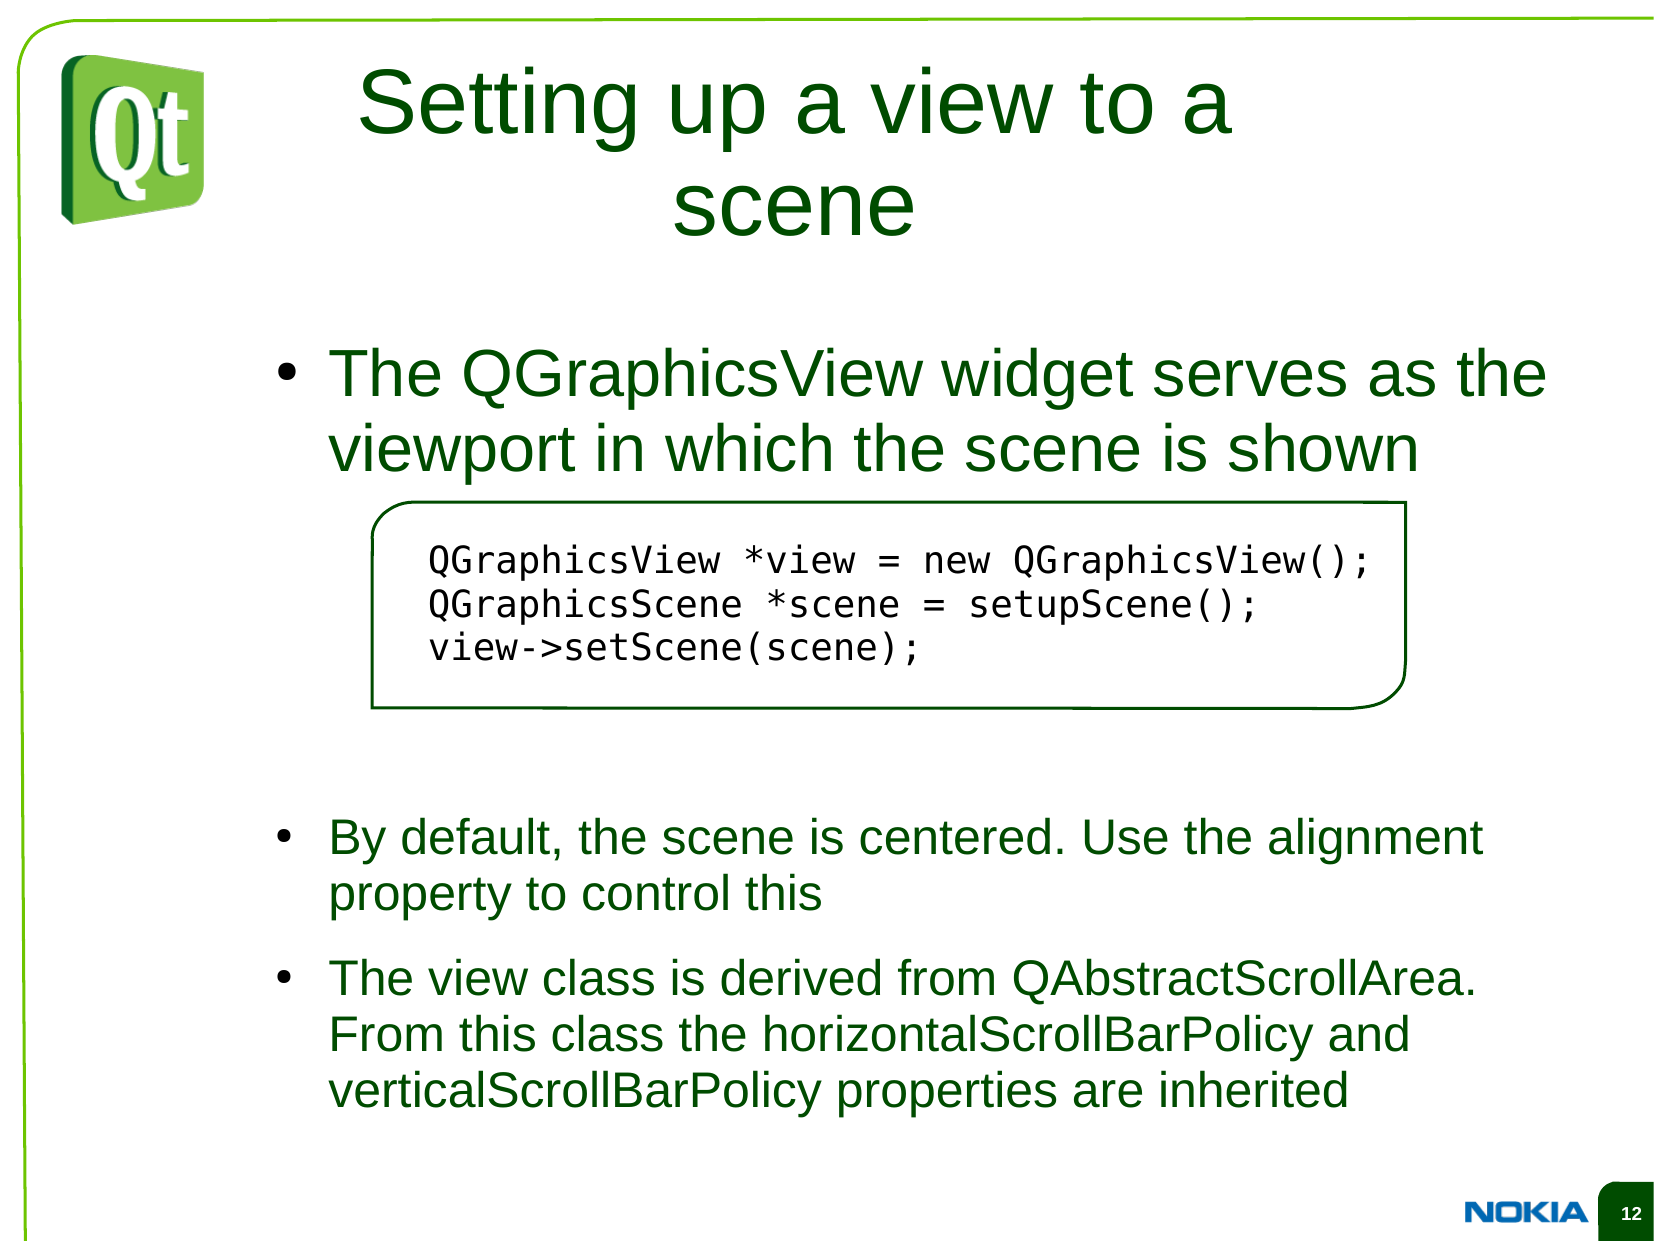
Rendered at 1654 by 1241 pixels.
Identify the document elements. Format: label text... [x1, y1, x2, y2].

picture [61, 55, 204, 225]
picture [1465, 1201, 1589, 1223]
text_box QGraphicsView *view = new QGraphicsView(); QGraphicsScene *scene = setupScene(); view->setScene(scene); [413, 531, 1388, 677]
title Setting up a view to a scene [257, 50, 1333, 256]
list The QGraphicsView widget serves as the viewport in which the scene is shown By default, the scene is centered. Use the alignment property to control this The view class is derived from QAbstractScrollArea. From this class the horizontalScrollBarPolicy and verticalScrollBarPolicy properties are inherited [257, 336, 1577, 1118]
